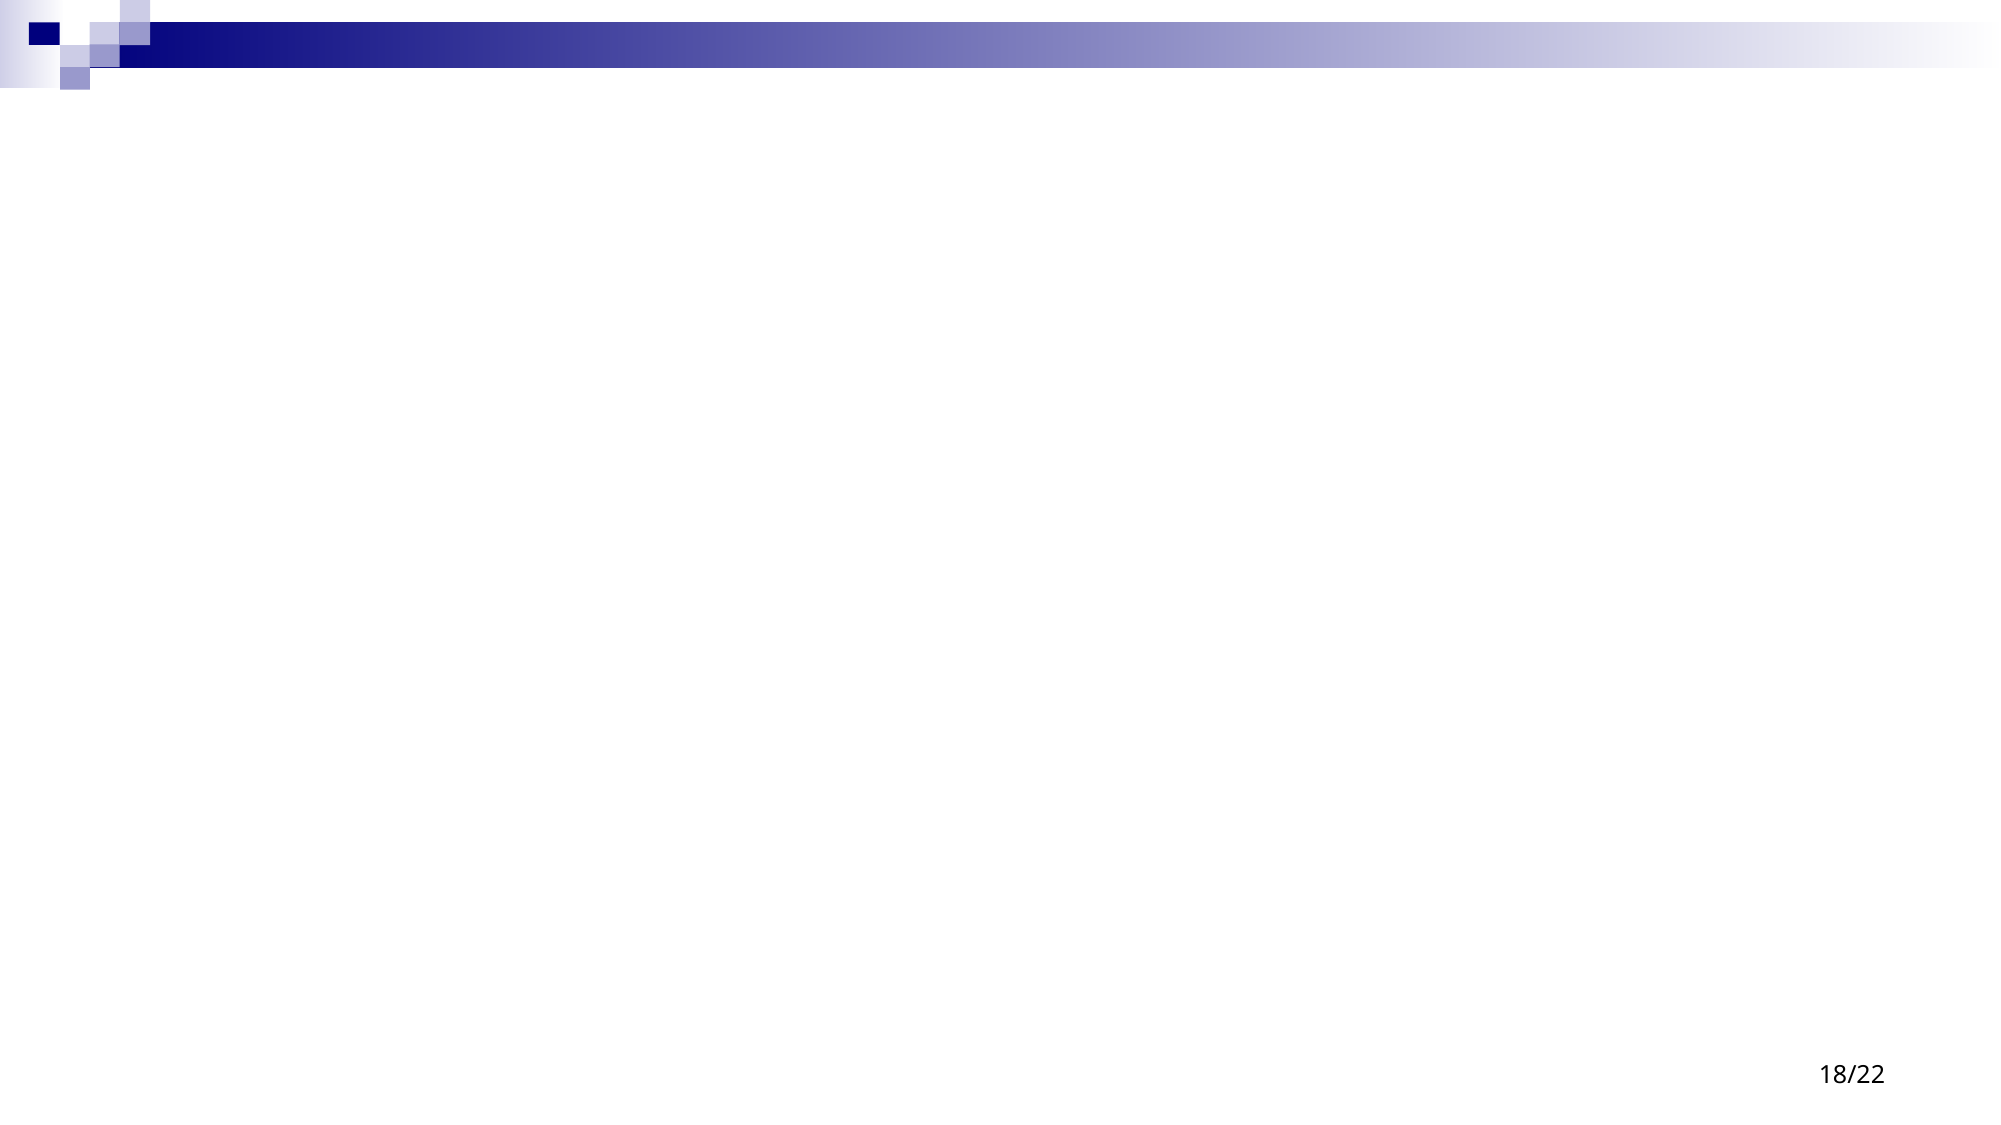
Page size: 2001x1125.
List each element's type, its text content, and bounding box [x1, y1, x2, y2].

slide_number <number>/22 [1433, 1025, 1900, 1100]
